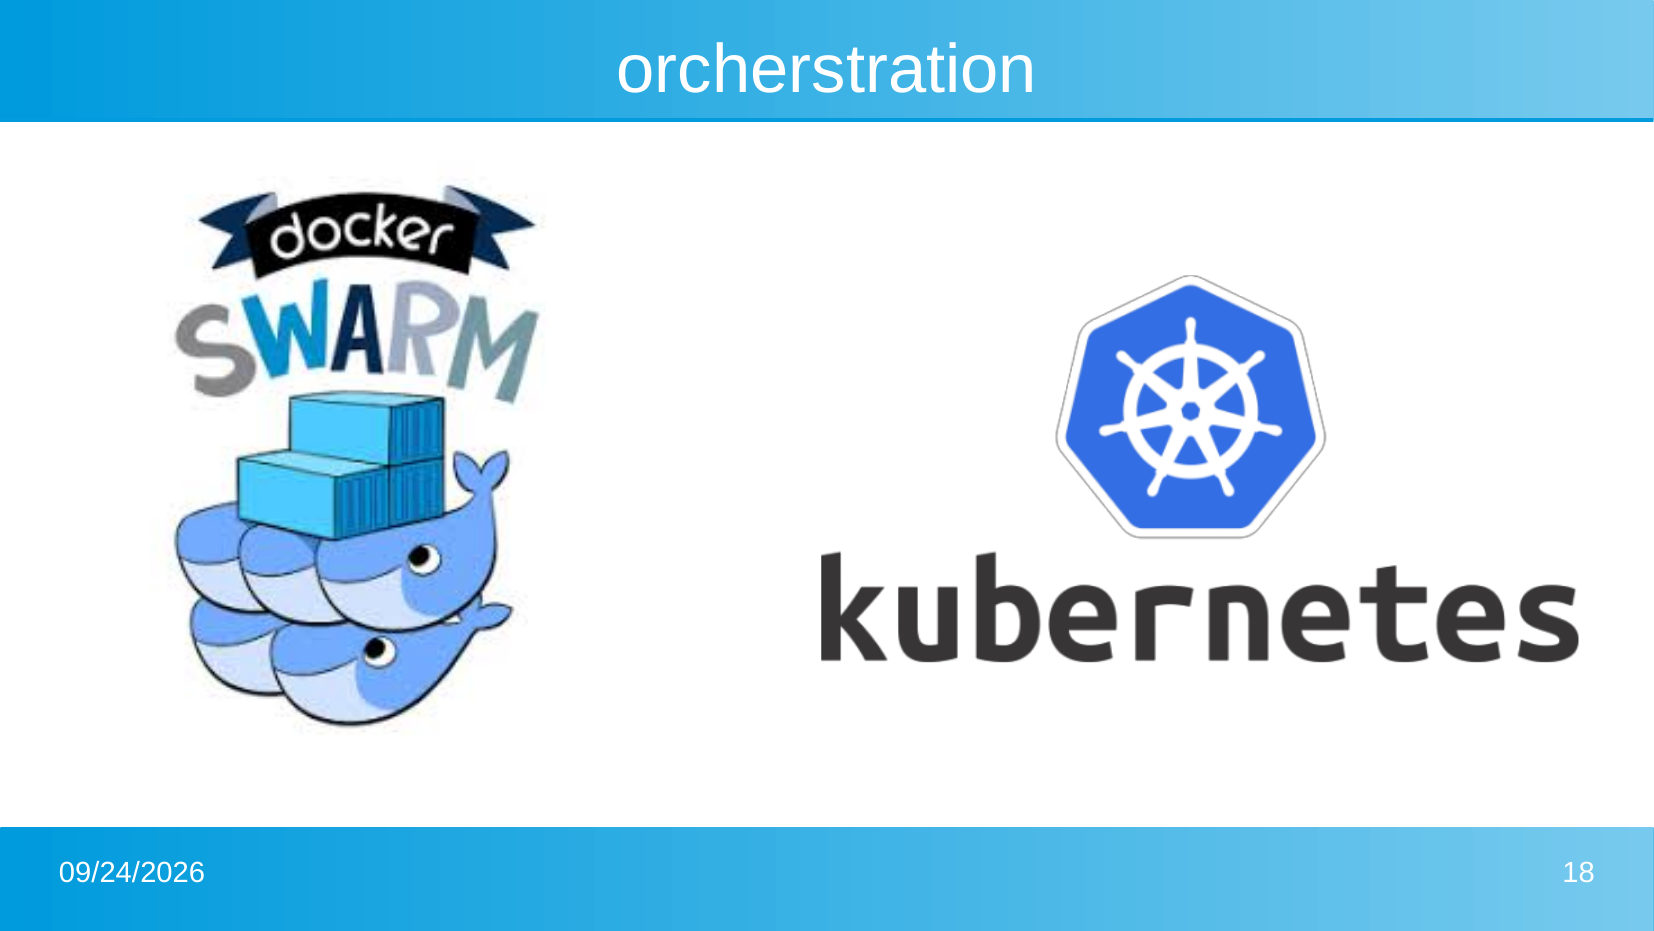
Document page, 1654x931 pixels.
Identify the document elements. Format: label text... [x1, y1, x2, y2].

picture [787, 262, 1613, 676]
title orcherstration [58, 29, 1595, 108]
picture [150, 159, 582, 751]
